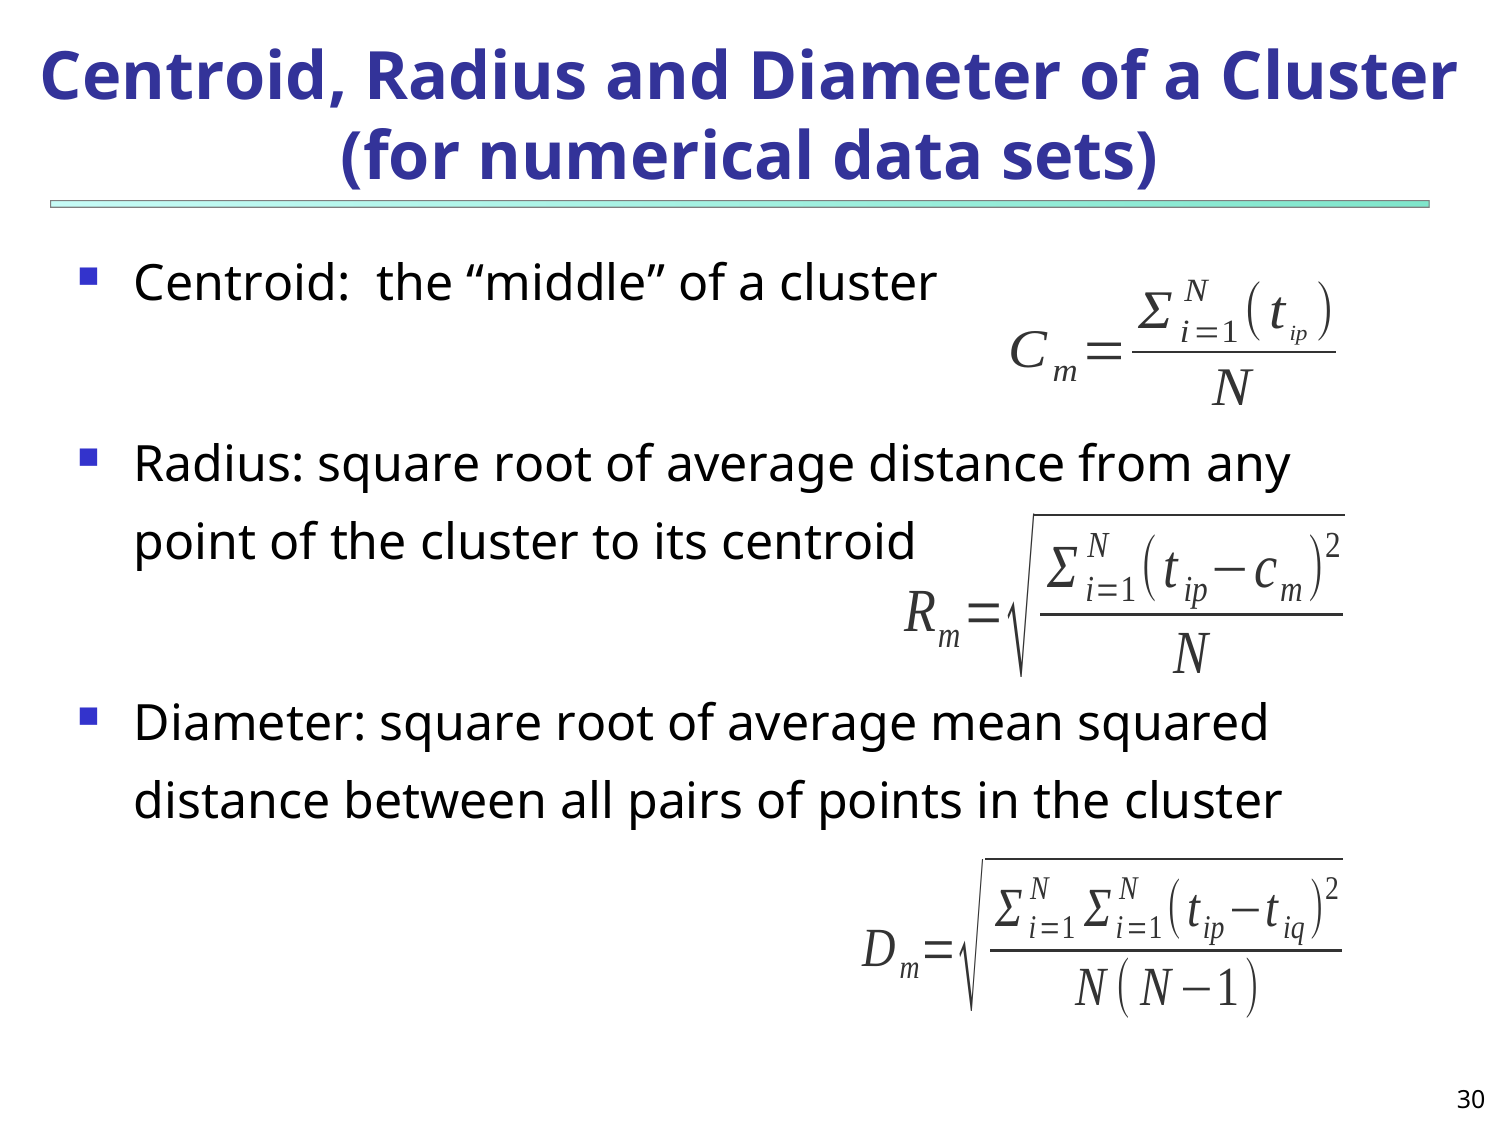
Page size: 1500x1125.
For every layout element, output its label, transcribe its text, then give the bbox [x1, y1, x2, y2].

chart [892, 511, 1357, 688]
text_box [999, 272, 1351, 417]
text_box [852, 855, 1353, 1022]
text_box 18 [1187, 1062, 1500, 1125]
title Centroid, Radius and Diameter of a Cluster (for numerical data sets) [0, 24, 1500, 201]
list Centroid: the “middle” of a cluster Radius: square root of average distance from any point of the cluster to its centroid Diameter: square root of average mean squared distance between all pairs of points in the cluster [62, 224, 1400, 1063]
